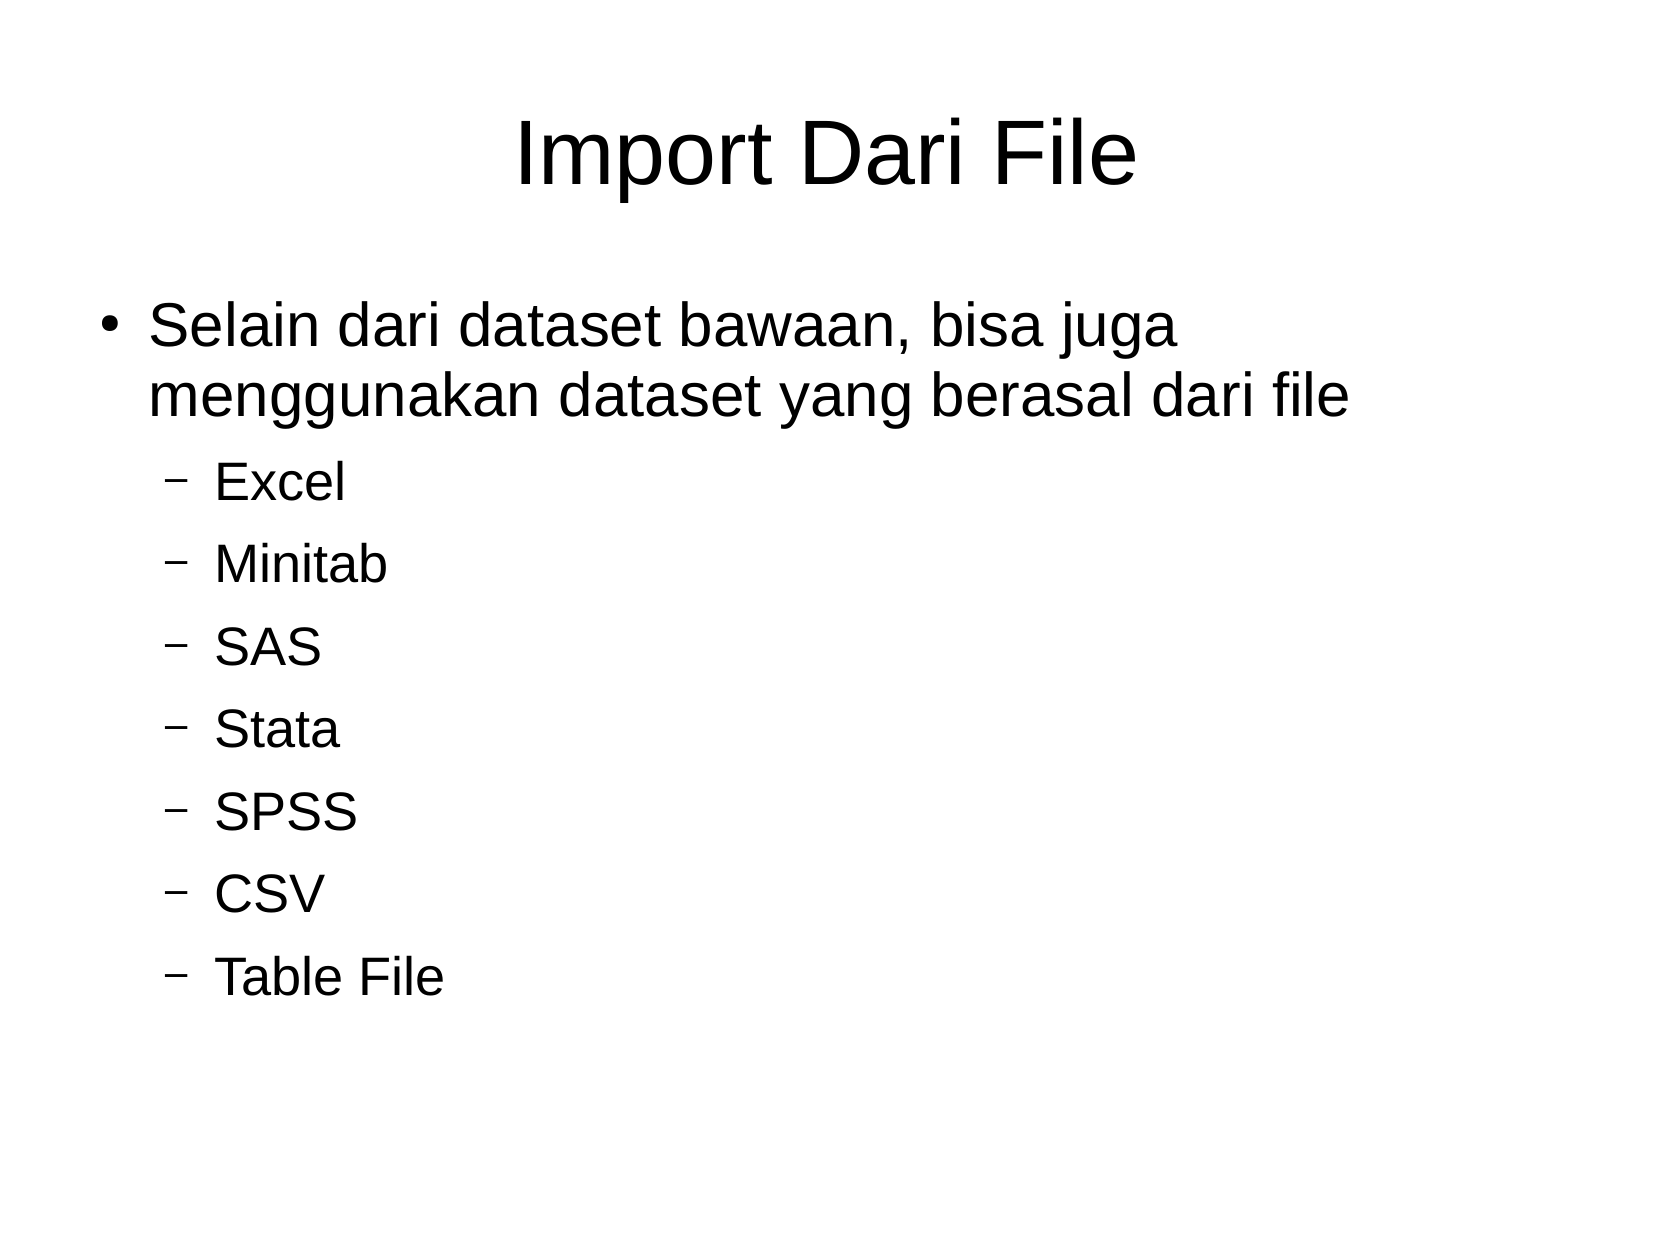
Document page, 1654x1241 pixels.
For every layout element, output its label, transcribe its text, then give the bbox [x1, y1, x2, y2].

list Selain dari dataset bawaan, bisa juga menggunakan dataset yang berasal dari file Excel Minitab SAS Stata SPSS CSV Table File [82, 290, 1571, 1010]
title Import Dari File [82, 49, 1571, 257]
